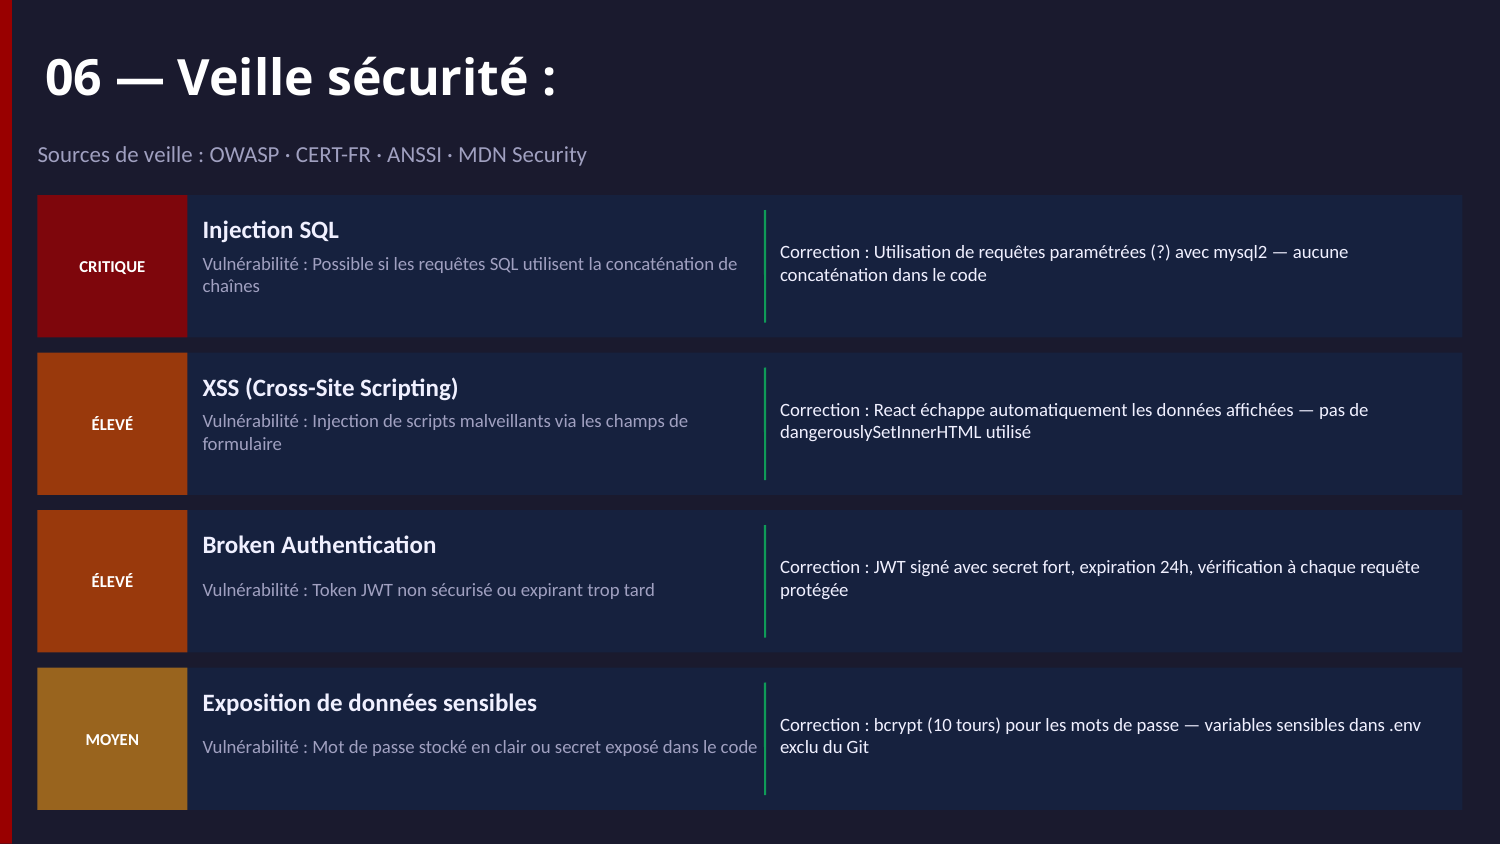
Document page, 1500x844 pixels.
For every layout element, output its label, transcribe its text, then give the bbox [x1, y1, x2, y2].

text_box Correction : Utilisation de requêtes paramétrées (?) avec mysql2 — aucune concaténation dans le code [779, 209, 1440, 315]
text_box [188, 667, 1463, 810]
text_box [188, 195, 1463, 338]
text_box ÉLEVÉ [37, 510, 188, 653]
text_box ÉLEVÉ [37, 352, 188, 495]
text_box Correction : React échappe automatiquement les données affichées — pas de dangerouslySetInnerHTML utilisé [779, 367, 1440, 473]
text_box Correction : JWT signé avec secret fort, expiration 24h, vérification à chaque requête protégée [779, 524, 1440, 630]
text_box [0, 0, 12, 844]
text_box Vulnérabilité : Token JWT non sécurisé ou expirant trop tard [202, 570, 758, 608]
text_box [188, 510, 1463, 653]
text_box Vulnérabilité : Injection de scripts malveillants via les champs de formulaire [202, 412, 758, 450]
text_box CRITIQUE [37, 195, 188, 338]
text_box Sources de veille : OWASP · CERT-FR · ANSSI · MDN Security [37, 127, 1463, 180]
text_box 06 — Veille sécurité : [44, 29, 1455, 120]
text_box Broken Authentication [202, 517, 803, 570]
text_box Vulnérabilité : Mot de passe stocké en clair ou secret exposé dans le code [202, 727, 758, 765]
text_box XSS (Cross-Site Scripting) [202, 360, 803, 413]
text_box Exposition de données sensibles [202, 675, 803, 728]
text_box MOYEN [37, 667, 188, 810]
text_box [188, 352, 1463, 495]
text_box Correction : bcrypt (10 tours) pour les mots de passe — variables sensibles dans .env exclu du Git [779, 682, 1440, 788]
text_box Vulnérabilité : Possible si les requêtes SQL utilisent la concaténation de chaînes [202, 255, 758, 293]
text_box Injection SQL [202, 202, 803, 255]
